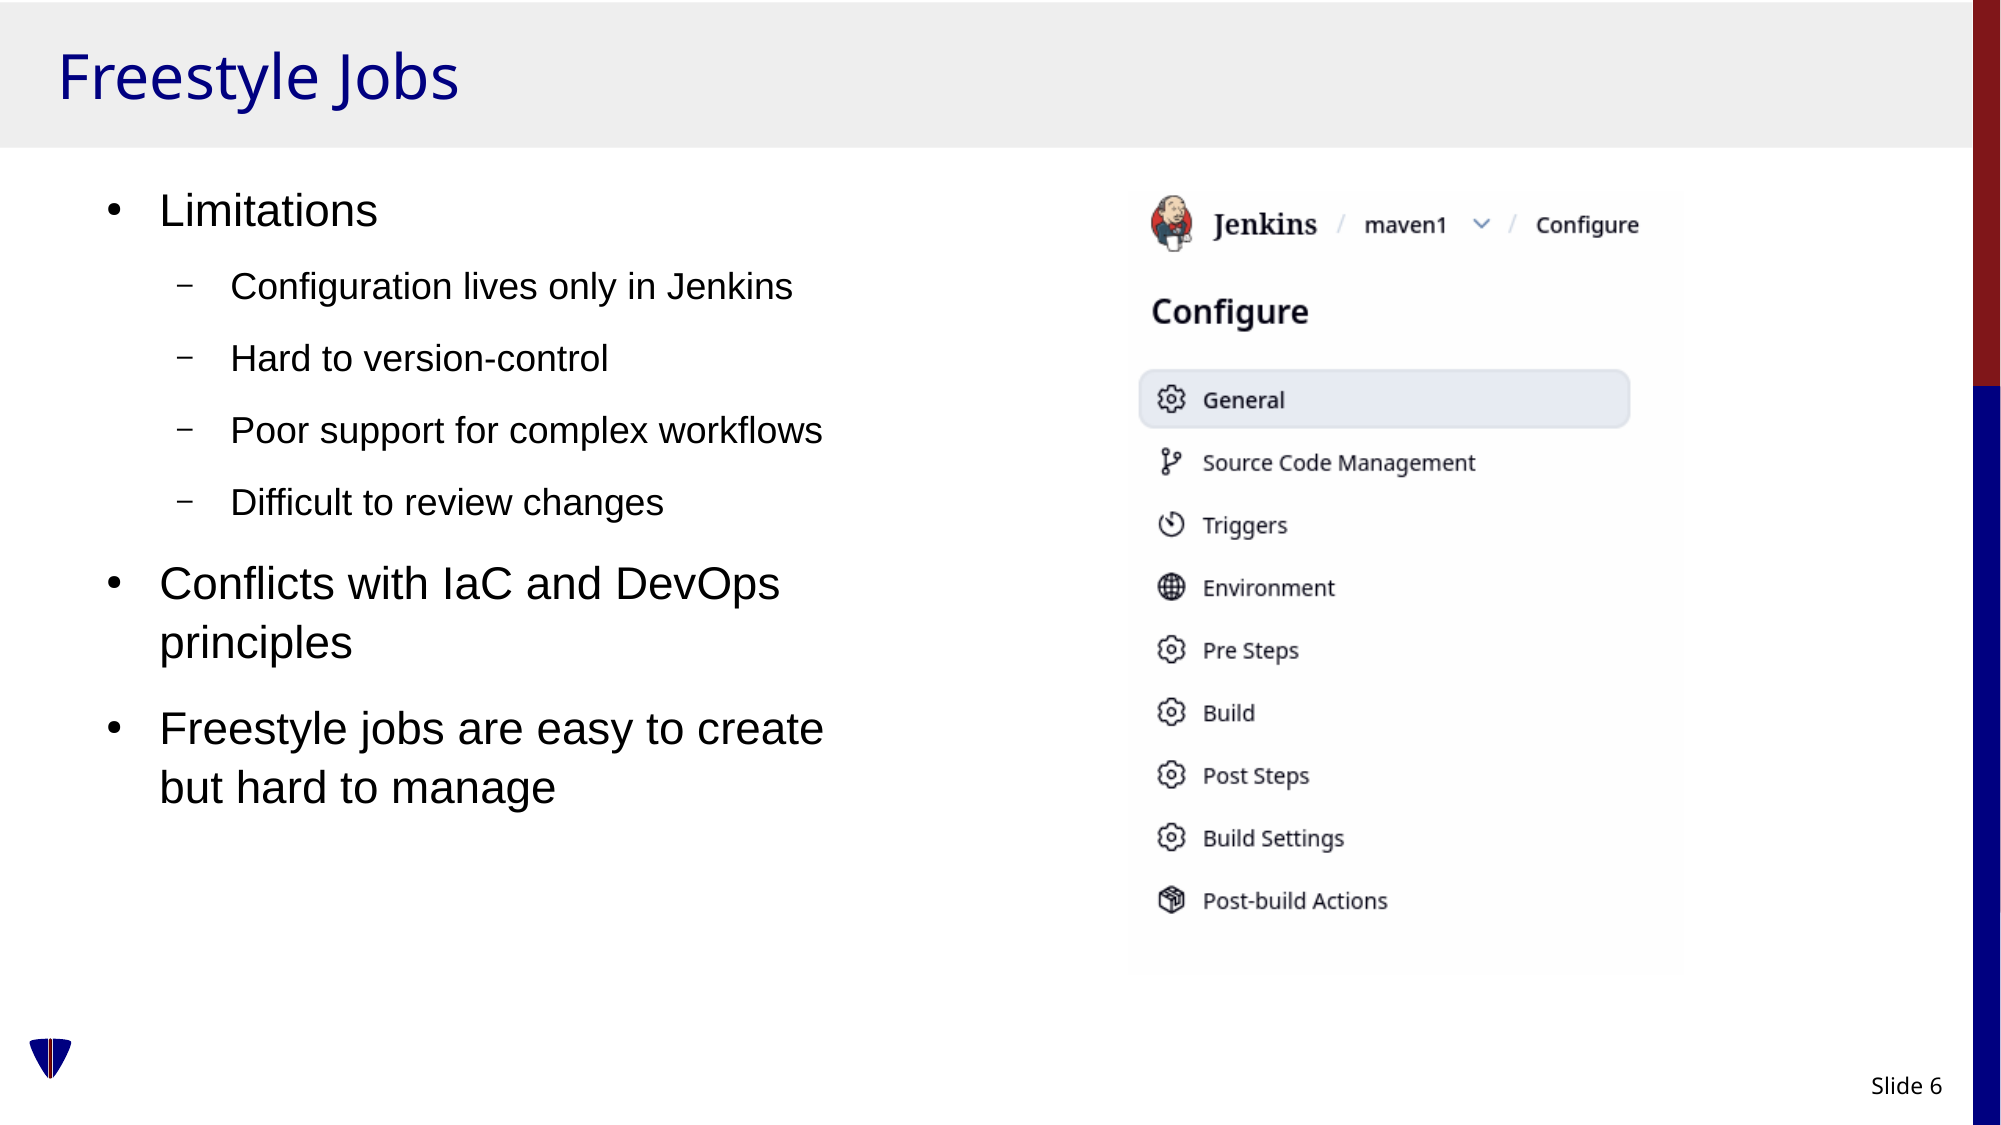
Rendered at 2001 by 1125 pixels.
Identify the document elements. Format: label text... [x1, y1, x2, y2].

list Limitations Configuration lives only in Jenkins Hard to version-control Poor support for complex workflows Difficult to review changes Conflicts with IaC and DevOps principles Freestyle jobs are easy to create but hard to manage [88, 177, 886, 1034]
picture [1128, 191, 1684, 975]
title Freestyle Jobs [0, 2, 1973, 148]
